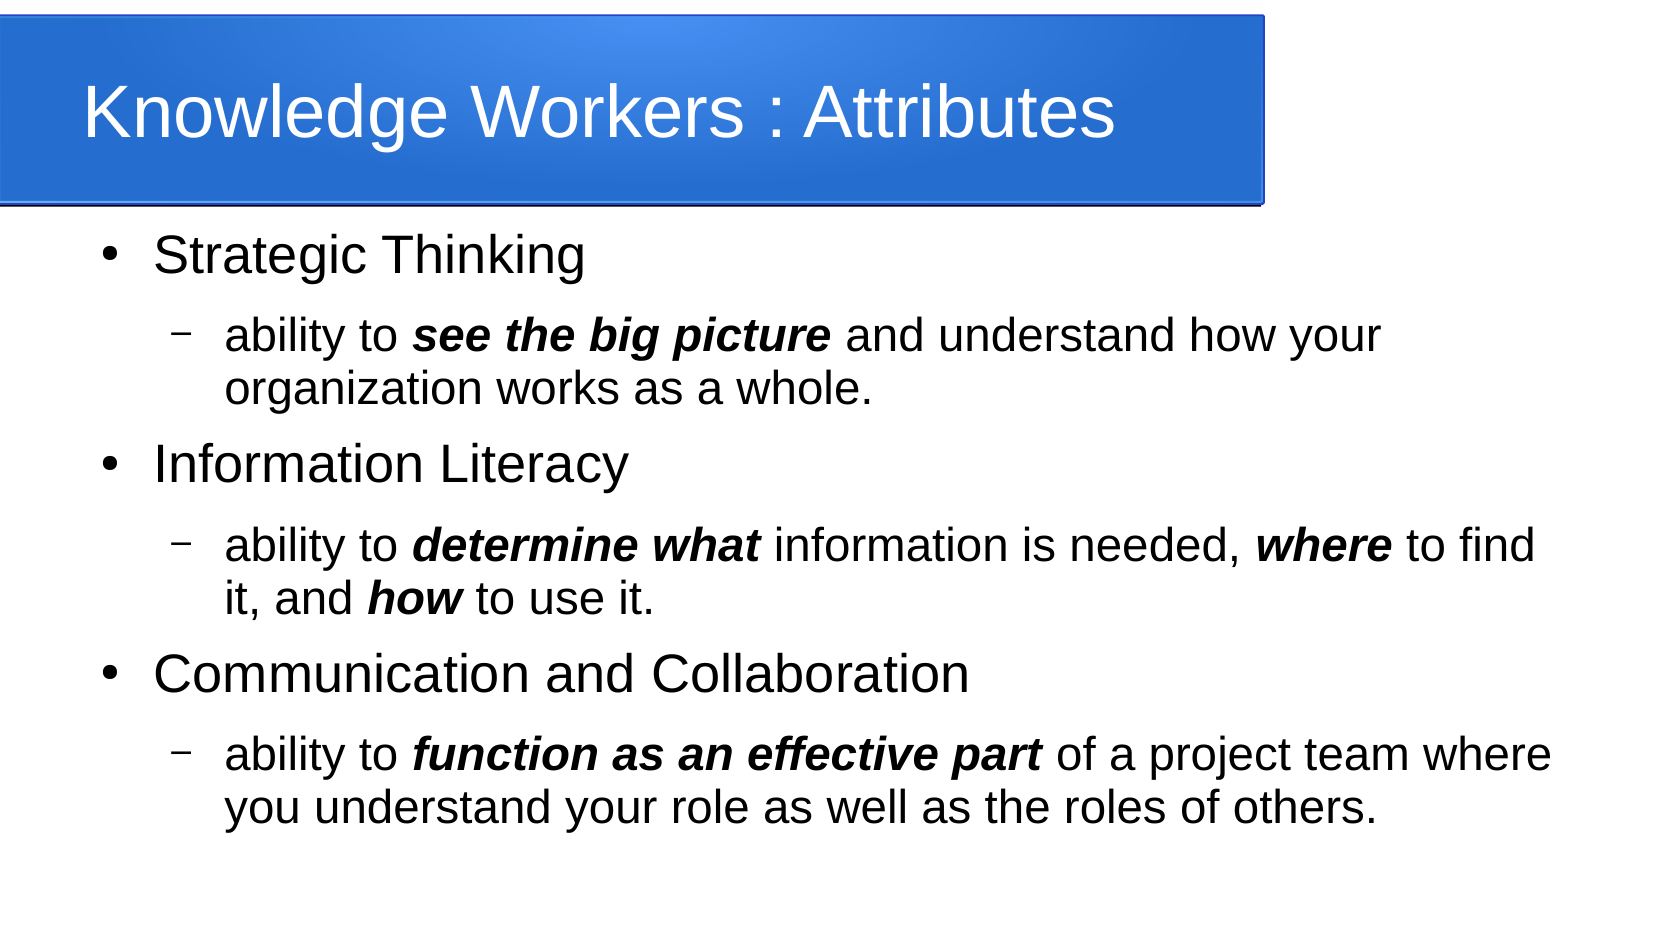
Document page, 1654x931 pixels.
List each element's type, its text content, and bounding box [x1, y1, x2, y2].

title Knowledge Workers : Attributes [82, 35, 1235, 189]
list Strategic Thinking ability to see the big picture and understand how your organization works as a whole. Information Literacy ability to determine what information is needed, where to find it, and how to use it. Communication and Collaboration ability to function as an effective part of a project team where you understand your role as well as the roles of others. [82, 224, 1571, 856]
